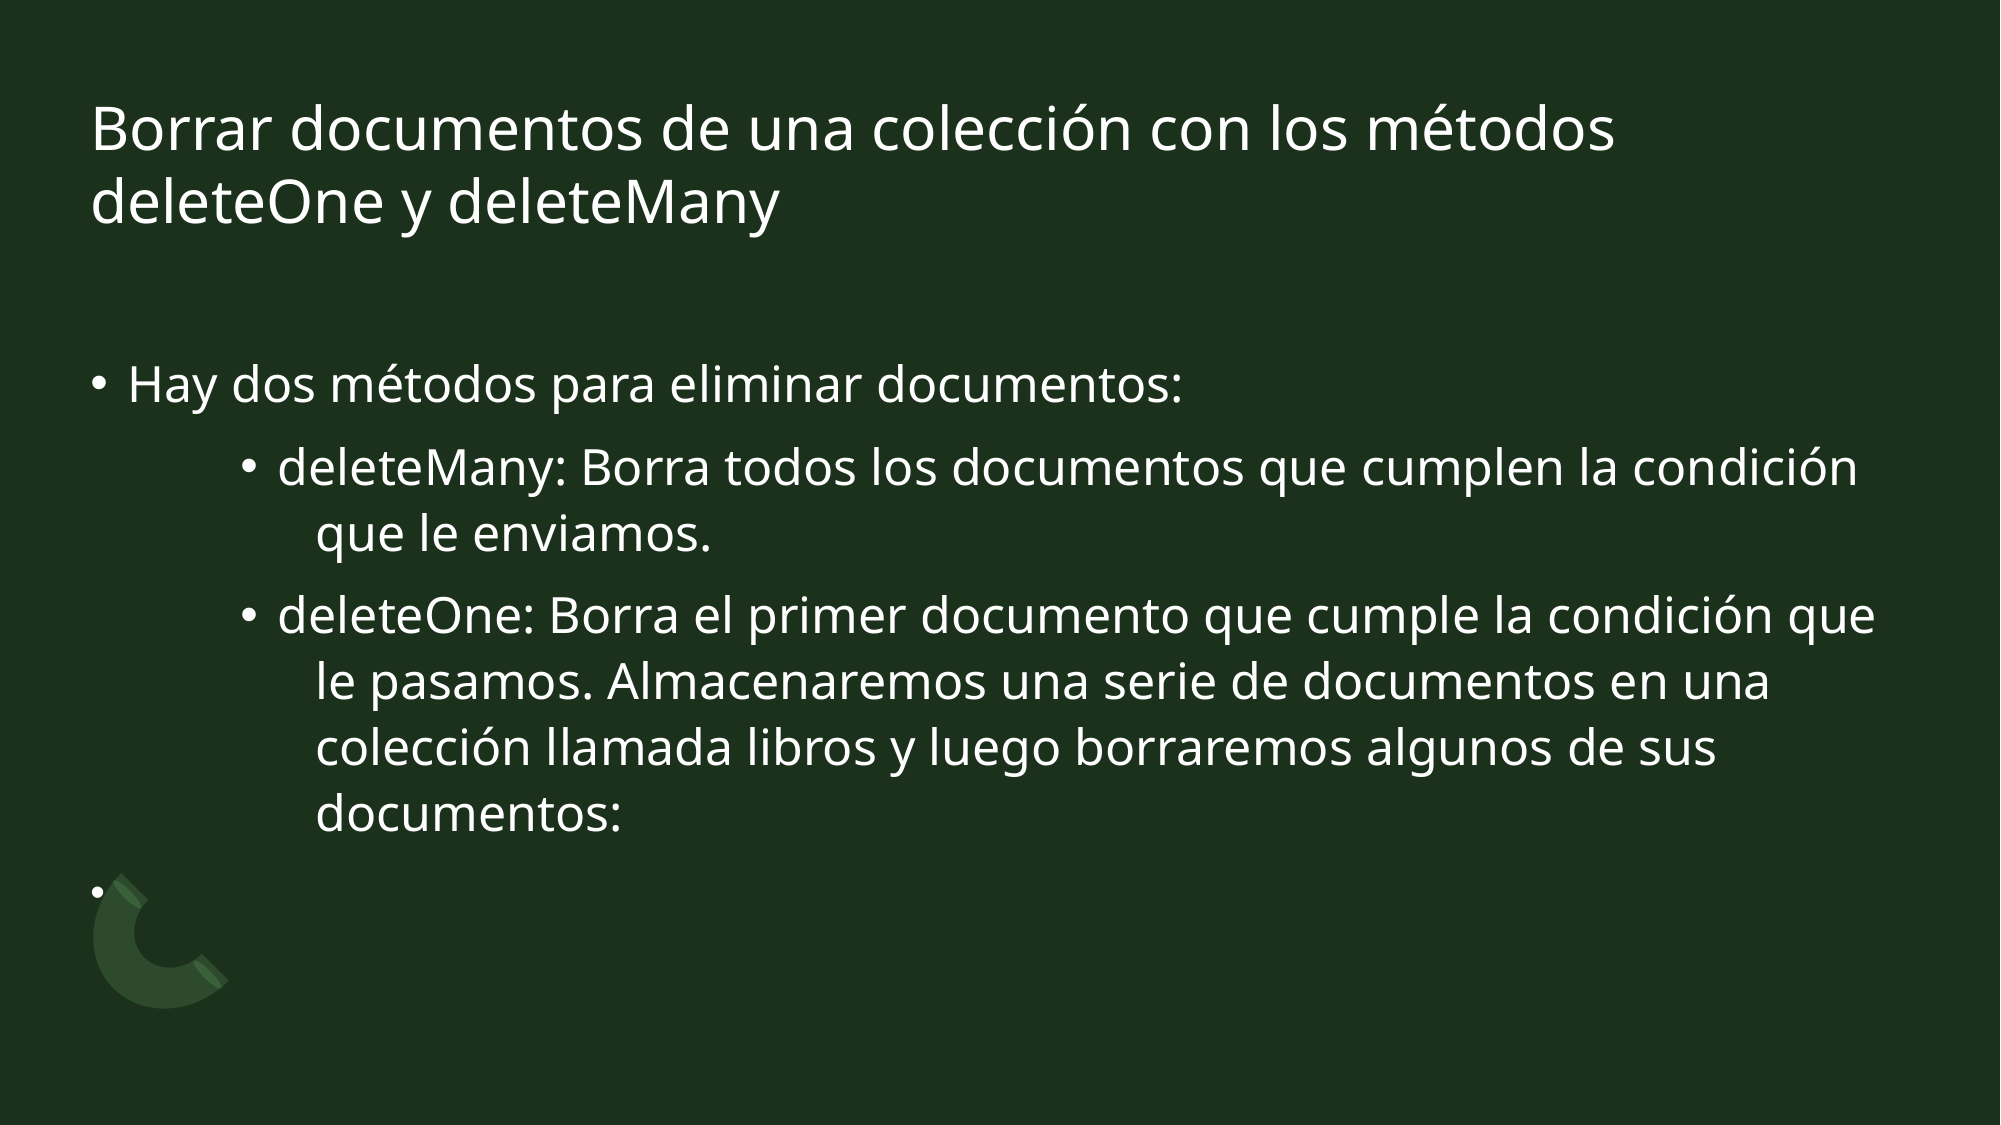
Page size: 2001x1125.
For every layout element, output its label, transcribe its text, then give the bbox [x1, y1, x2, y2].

title Borrar documentos de una colección con los métodos deleteOne y deleteMany [90, 90, 1910, 309]
list Hay dos métodos para eliminar documentos: deleteMany: Borra todos los documentos que cumplen la condición que le enviamos. deleteOne: Borra el primer documento que cumple la condición que le pasamos. Almacenaremos una serie de documentos en una colección llamada libros y luego borraremos algunos de sus documentos: [90, 346, 1910, 1000]
